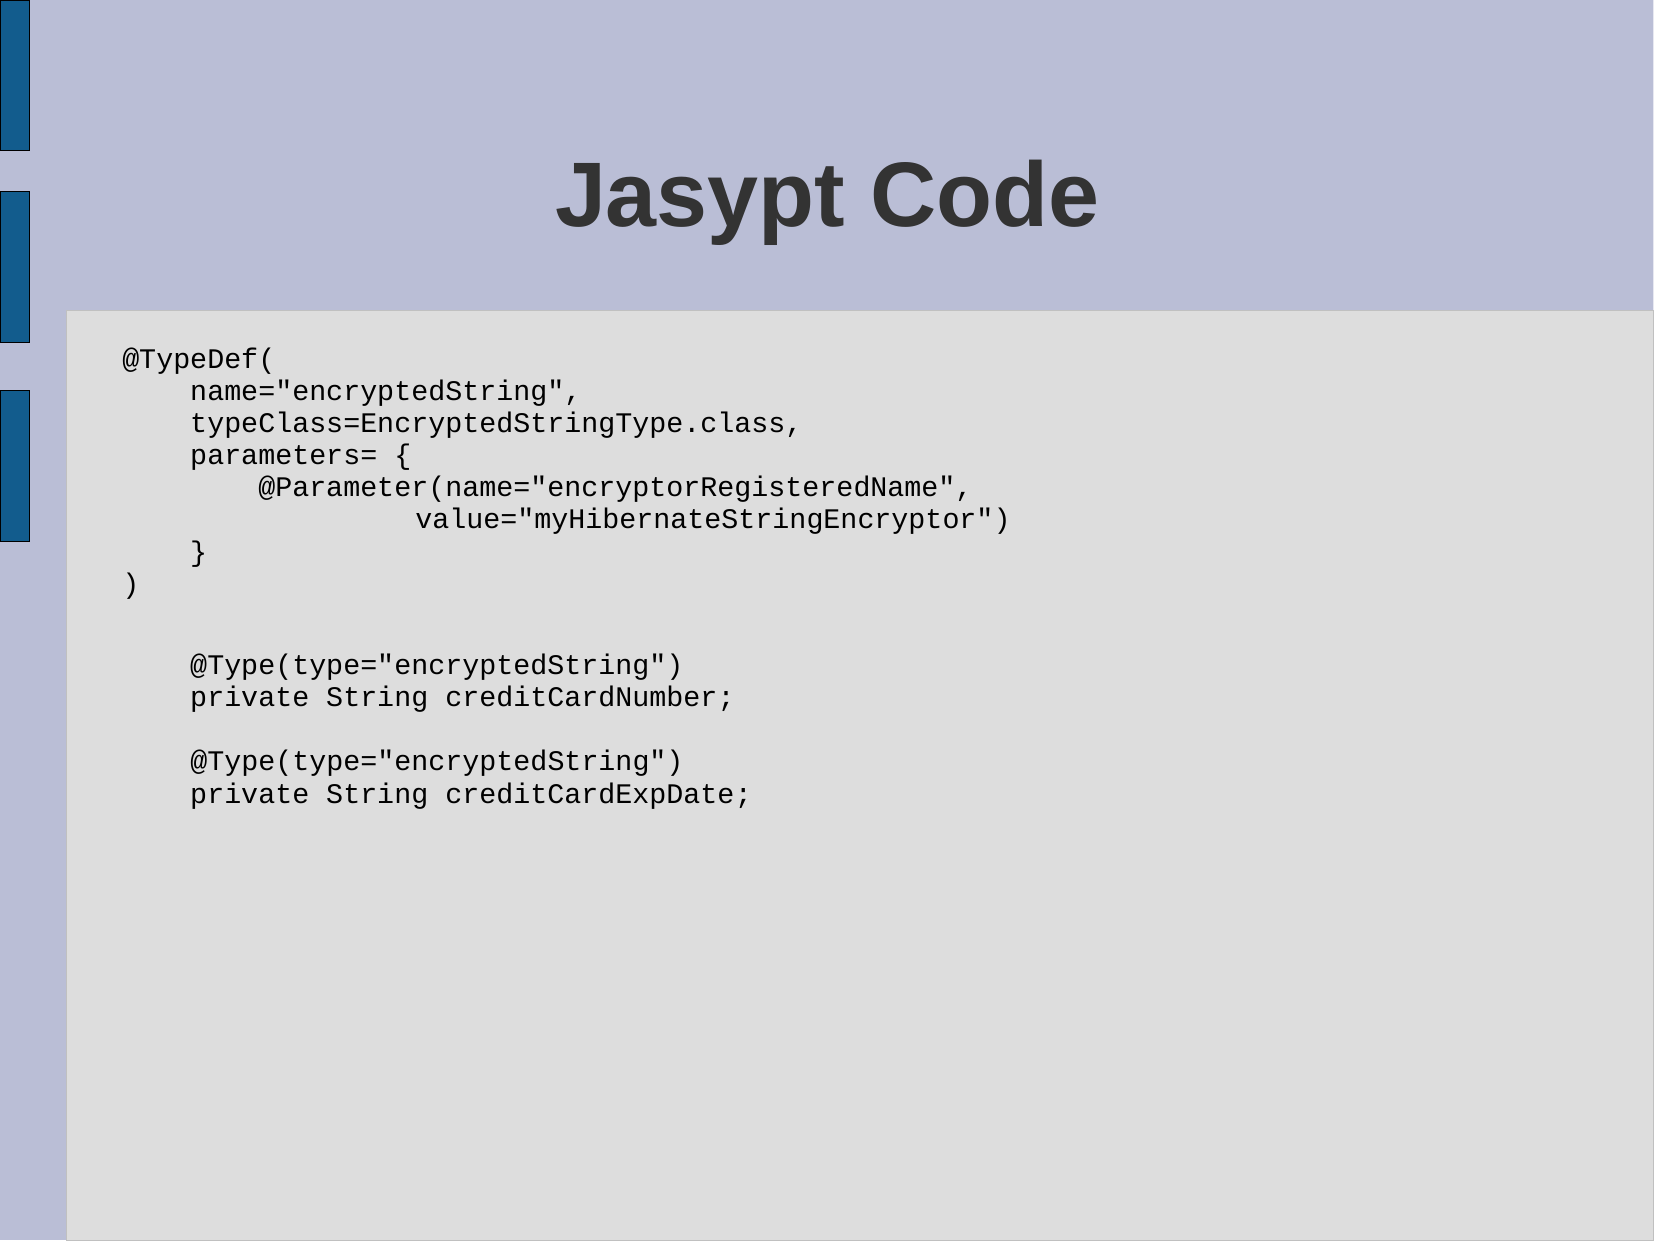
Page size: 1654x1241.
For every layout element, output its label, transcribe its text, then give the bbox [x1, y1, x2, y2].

chart [121, 344, 1534, 1127]
title Jasypt Code [121, 91, 1534, 299]
